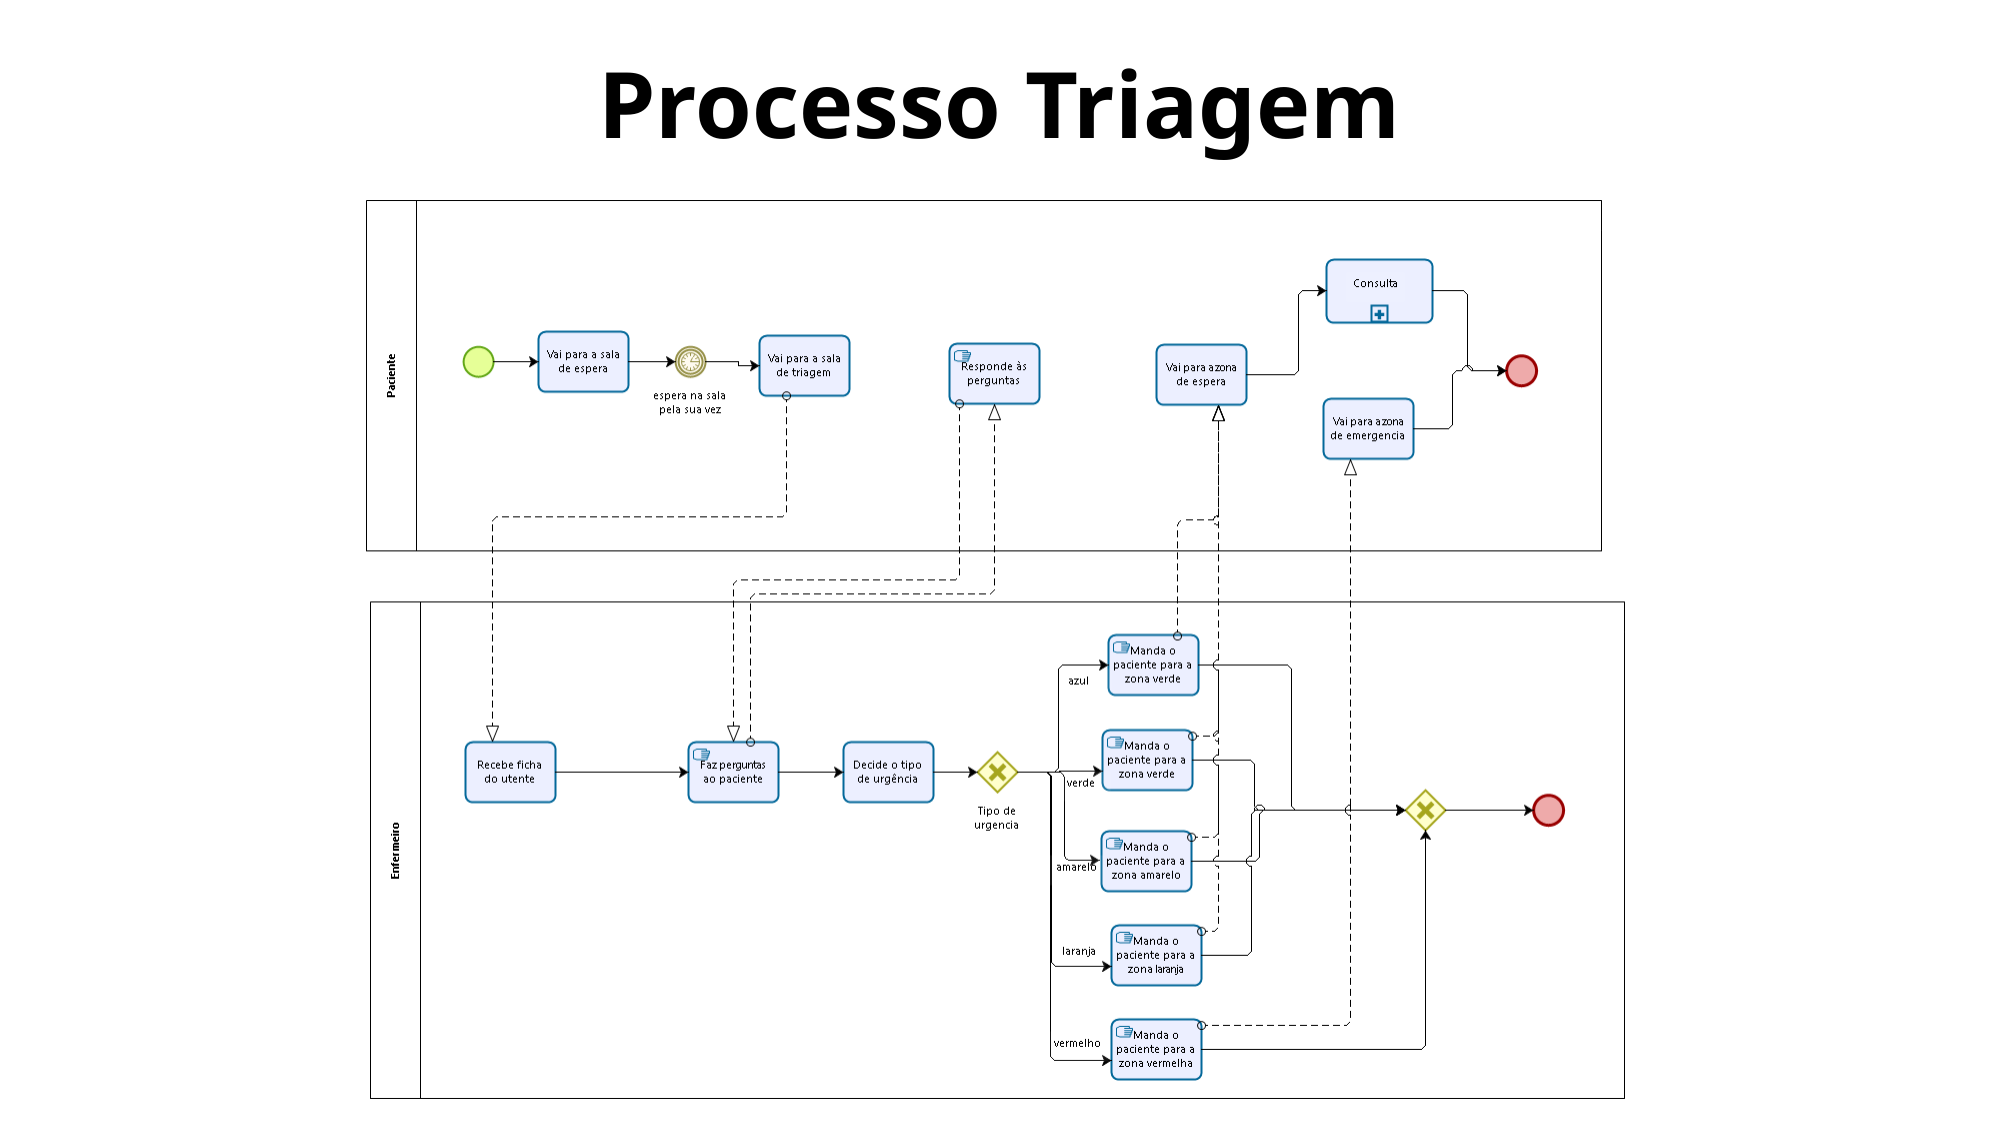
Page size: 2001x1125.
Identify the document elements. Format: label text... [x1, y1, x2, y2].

title Processo Triagem [137, 0, 1863, 218]
picture [346, 180, 1654, 1125]
